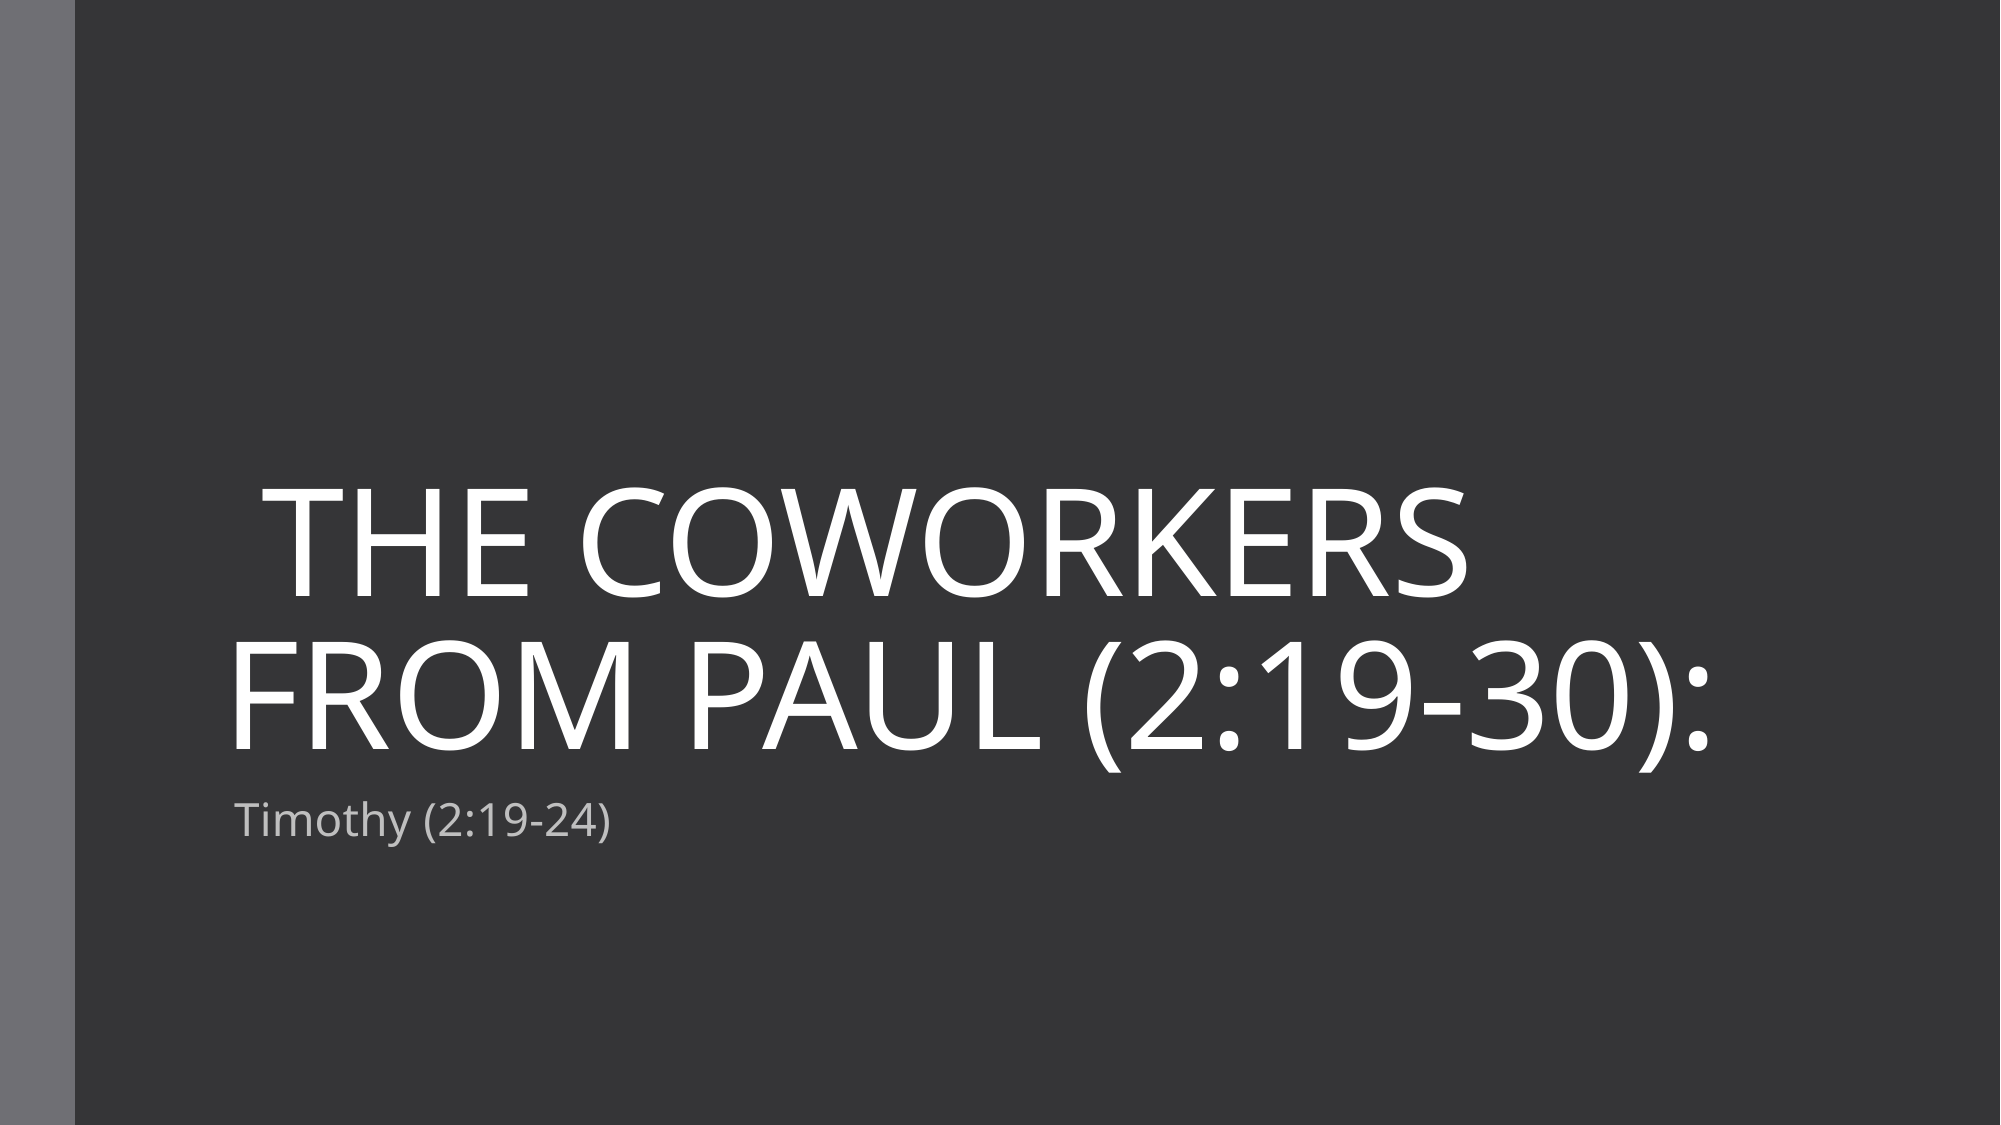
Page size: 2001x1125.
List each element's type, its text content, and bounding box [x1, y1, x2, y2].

title THE COWORKERS FROM PAUL (2:19-30): [206, 124, 1752, 787]
subtitle Timothy (2:19-24) [206, 787, 1752, 1066]
